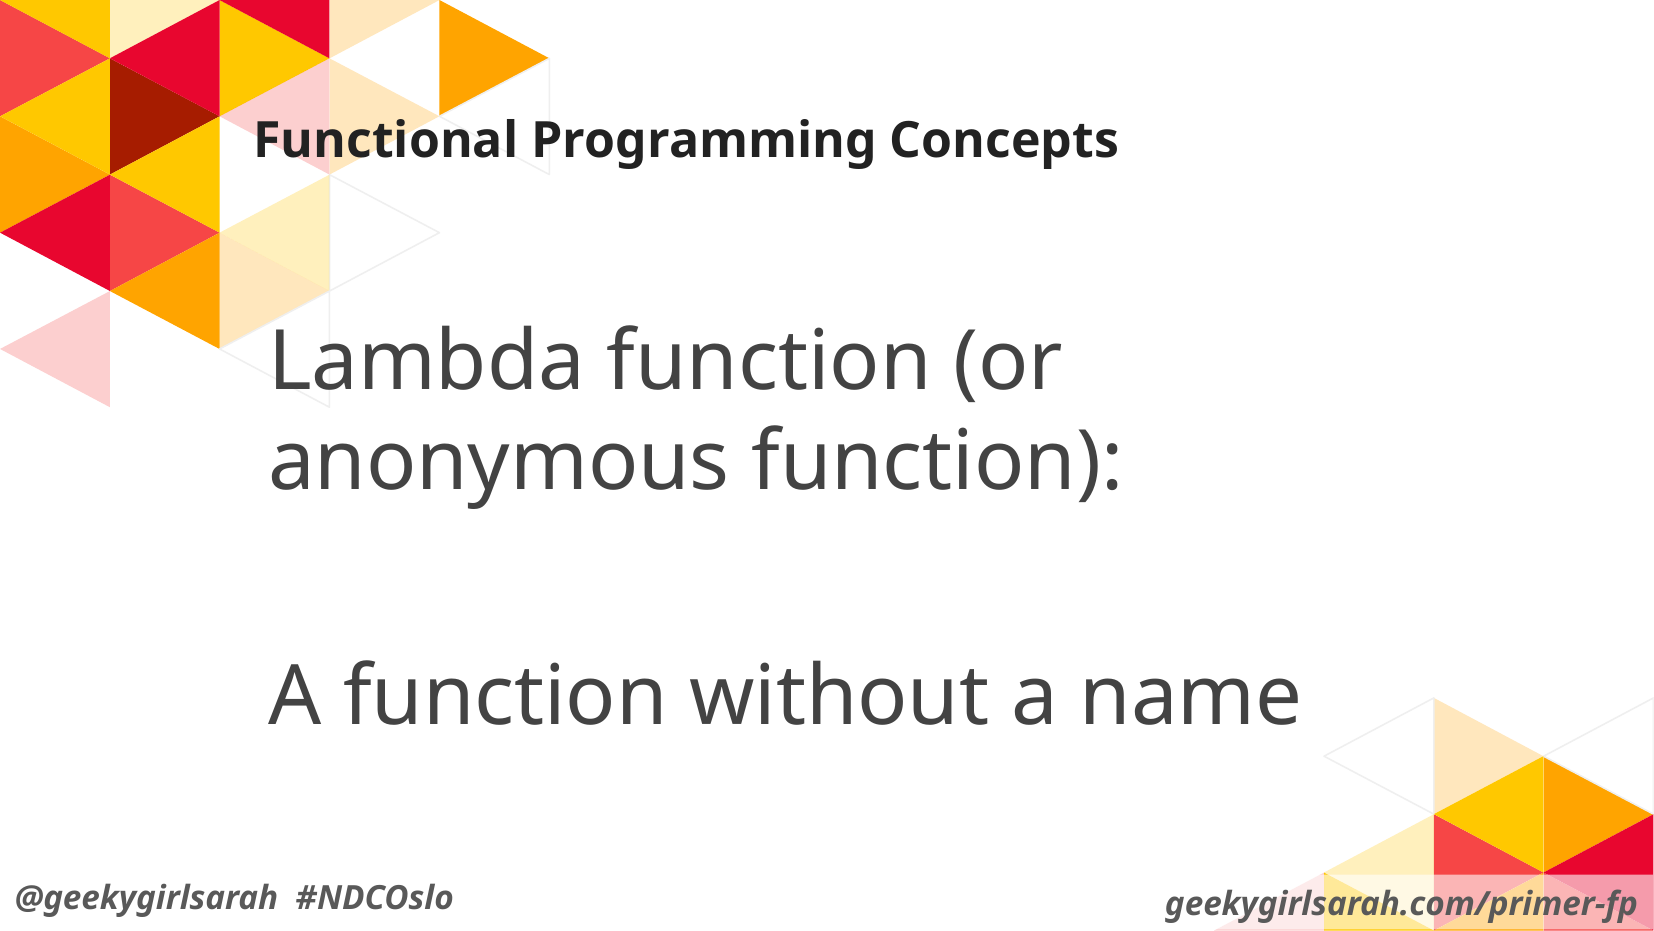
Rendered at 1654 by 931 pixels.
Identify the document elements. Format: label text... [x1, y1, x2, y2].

title Functional Programming Concepts [238, 61, 1406, 183]
list Lambda function (or anonymous function): A function without a name [238, 291, 1406, 817]
